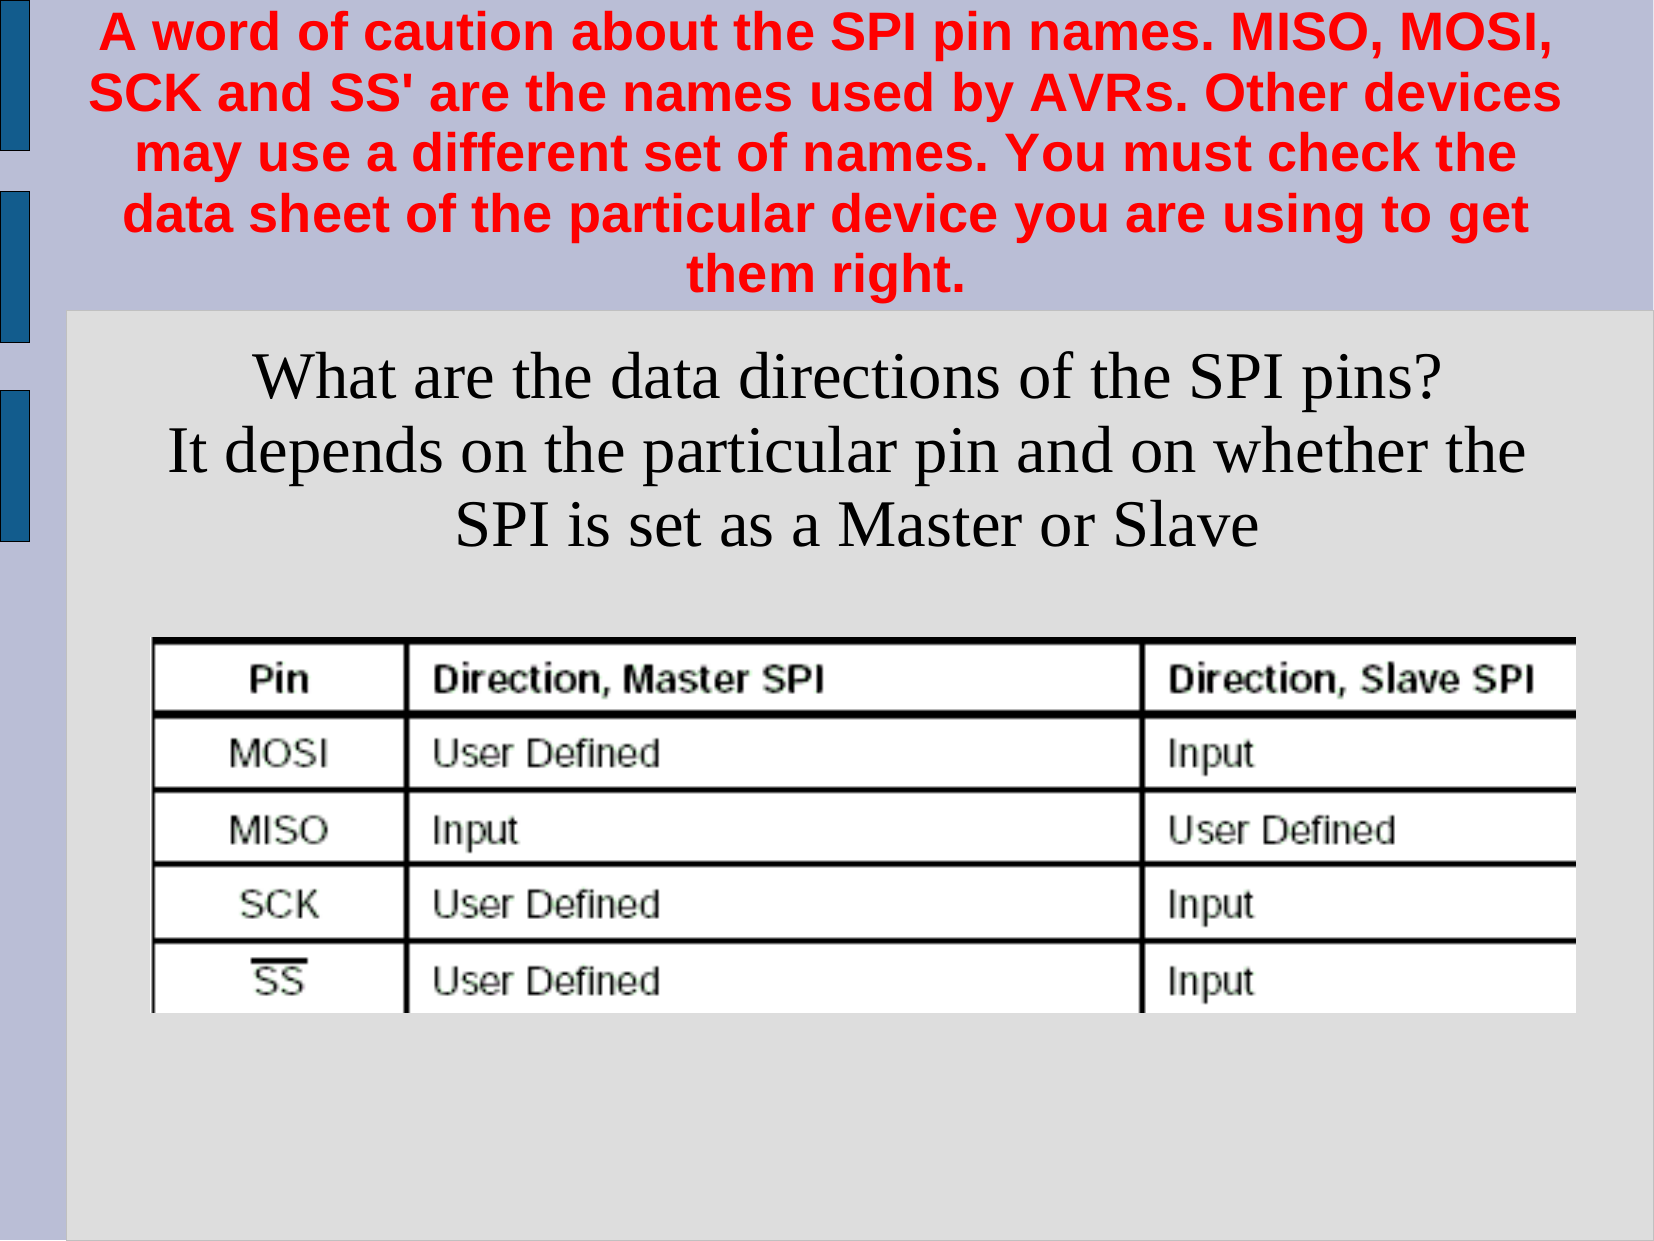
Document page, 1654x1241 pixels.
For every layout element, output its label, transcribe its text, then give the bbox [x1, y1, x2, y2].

subtitle What are the data directions of the SPI pins? It depends on the particular pin and on whether the SPI is set as a Master or Slave [86, 337, 1576, 562]
picture [150, 637, 1576, 1013]
title A word of caution about the SPI pin names. MISO, MOSI, SCK and SS' are the names used by AVRs. Other devices may use a different set of names. You must check the data sheet of the particular device you are using to get them right. [82, 1, 1571, 305]
